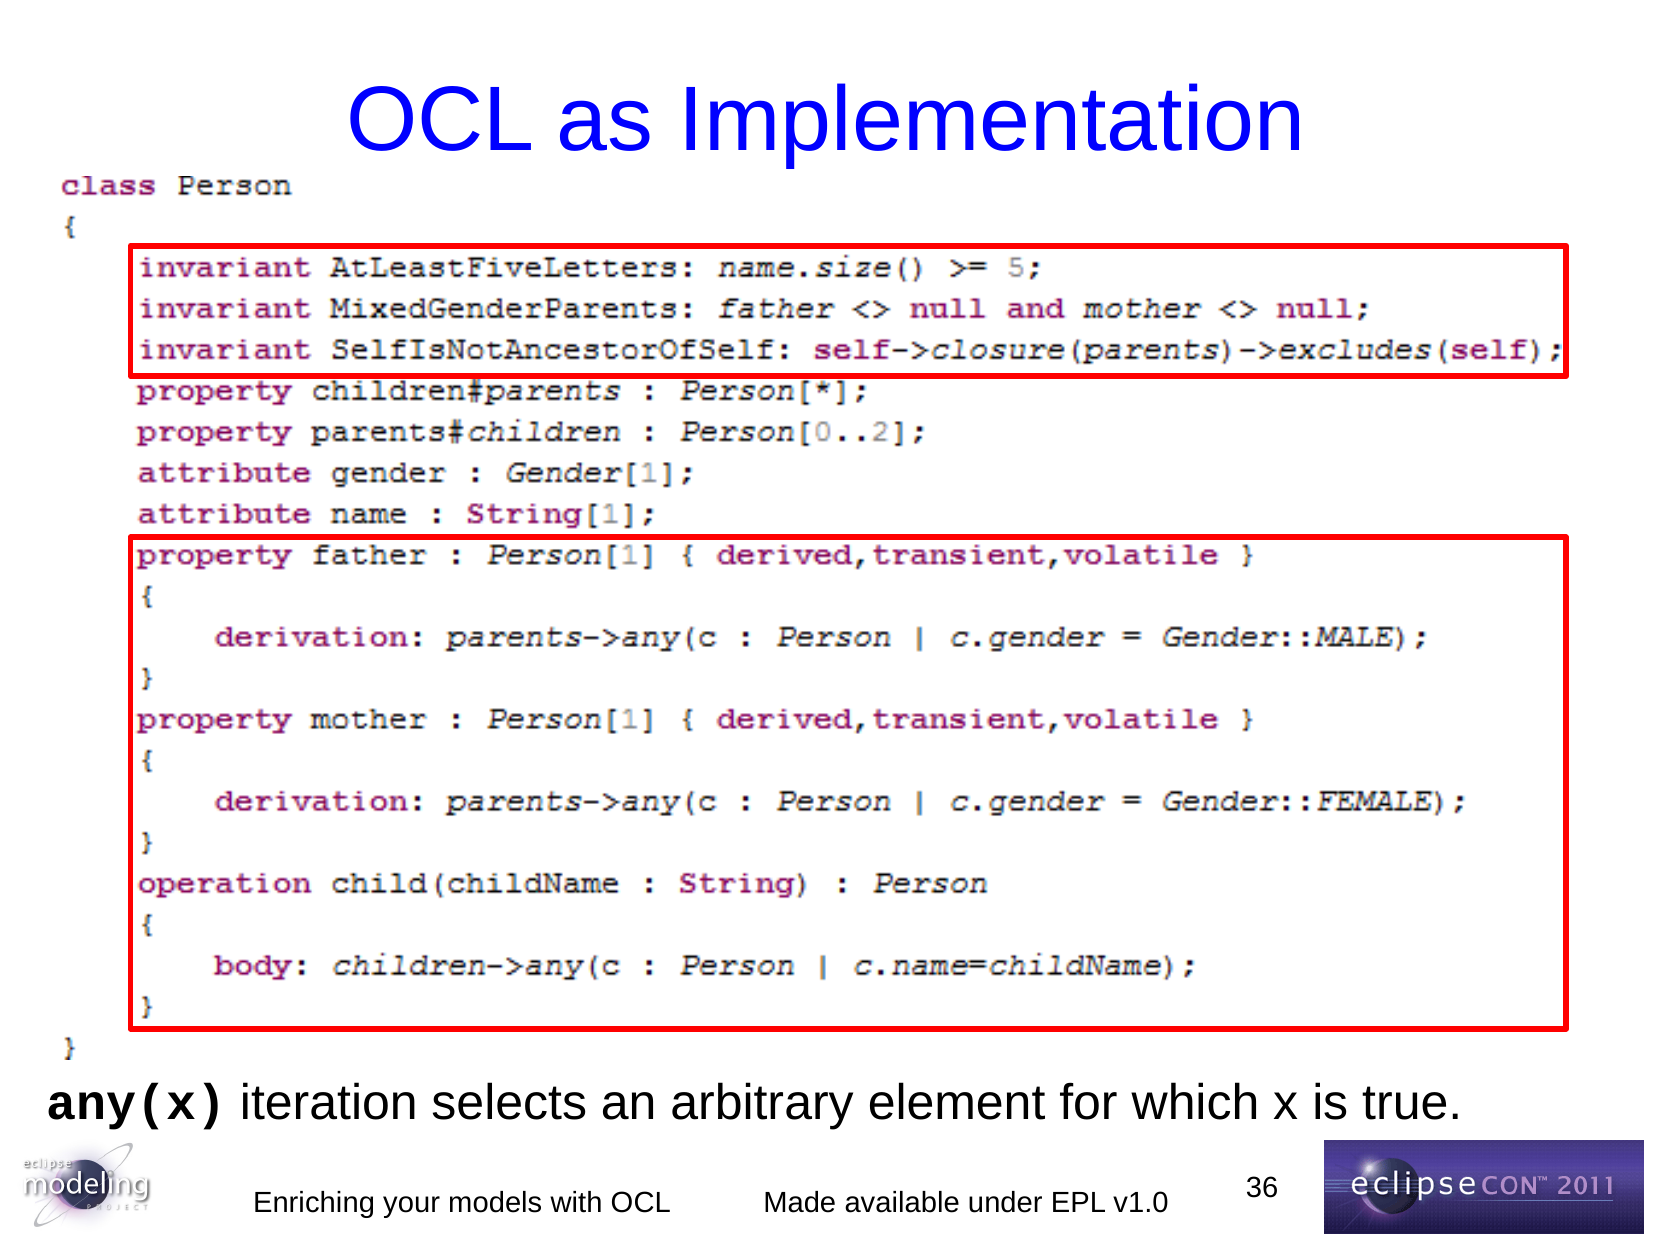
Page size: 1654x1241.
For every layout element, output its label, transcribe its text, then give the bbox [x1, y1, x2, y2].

picture [9, 1136, 156, 1235]
list any(x) iteration selects an arbitrary element for which x is true. [46, 1074, 1601, 1156]
picture [133, 249, 1562, 373]
title OCL as Implementation [82, 56, 1571, 181]
picture [1324, 1140, 1644, 1234]
picture [133, 540, 1562, 1026]
picture [61, 176, 1562, 1060]
